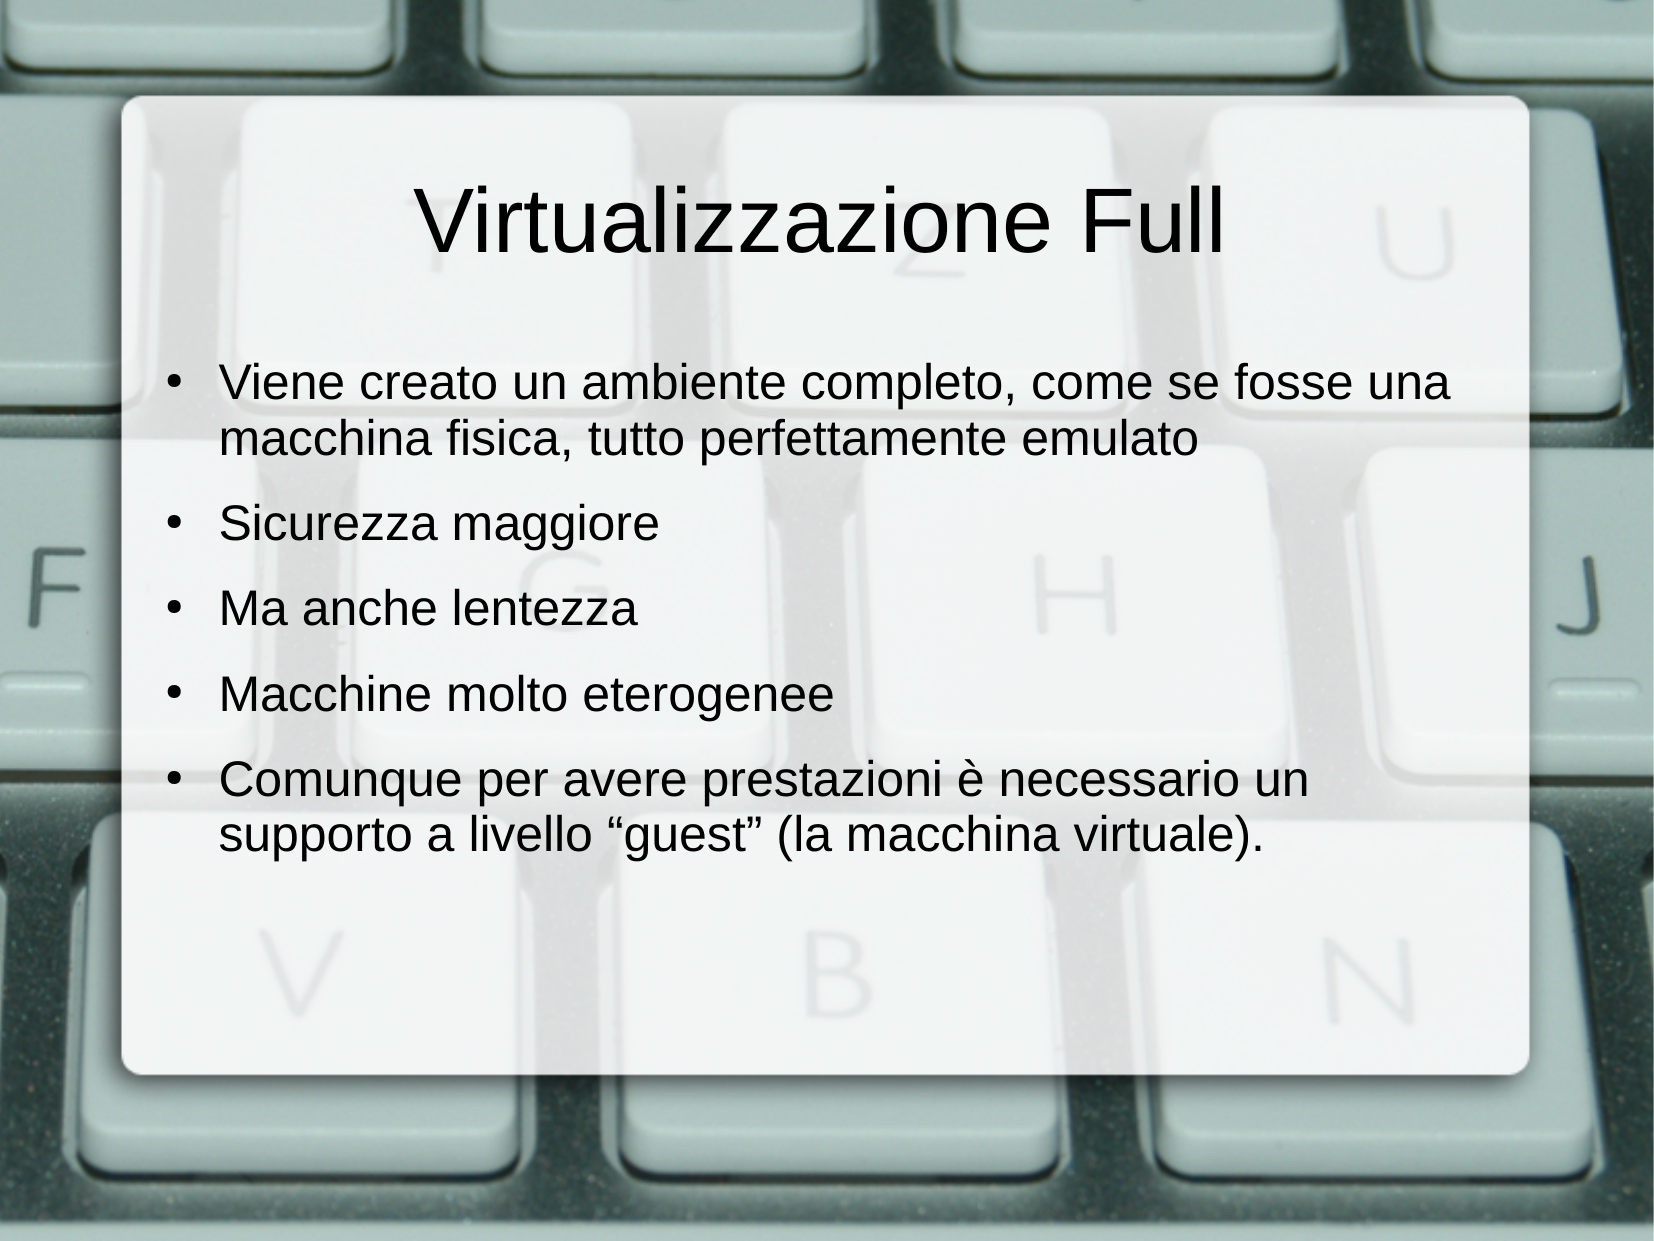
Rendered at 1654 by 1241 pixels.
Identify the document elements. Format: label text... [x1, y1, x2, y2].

picture [0, 0, 1654, 1241]
title Virtualizzazione Full [135, 117, 1506, 325]
list Viene creato un ambiente completo, come se fosse una macchina fisica, tutto perfettamente emulato Sicurezza maggiore Ma anche lentezza Macchine molto eterogenee Comunque per avere prestazioni è necessario un supporto a livello “guest” (la macchina virtuale). [147, 354, 1506, 1074]
